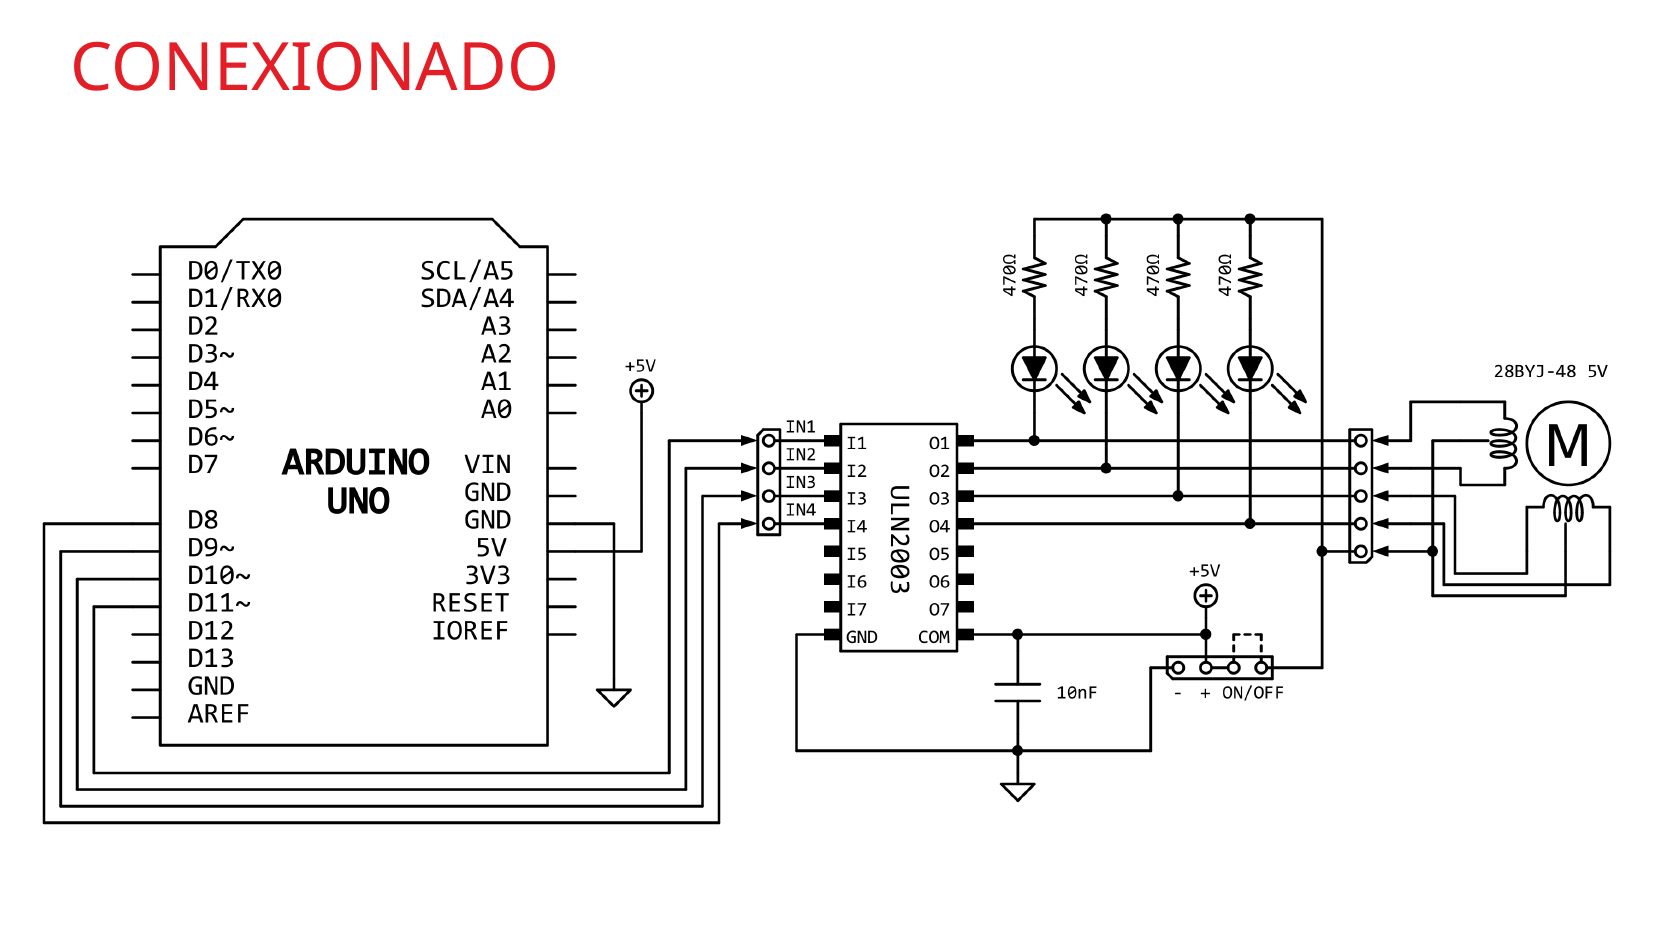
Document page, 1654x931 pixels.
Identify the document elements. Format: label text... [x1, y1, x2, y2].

picture [27, 202, 1626, 839]
title CONEXIONADO [70, 11, 1347, 118]
